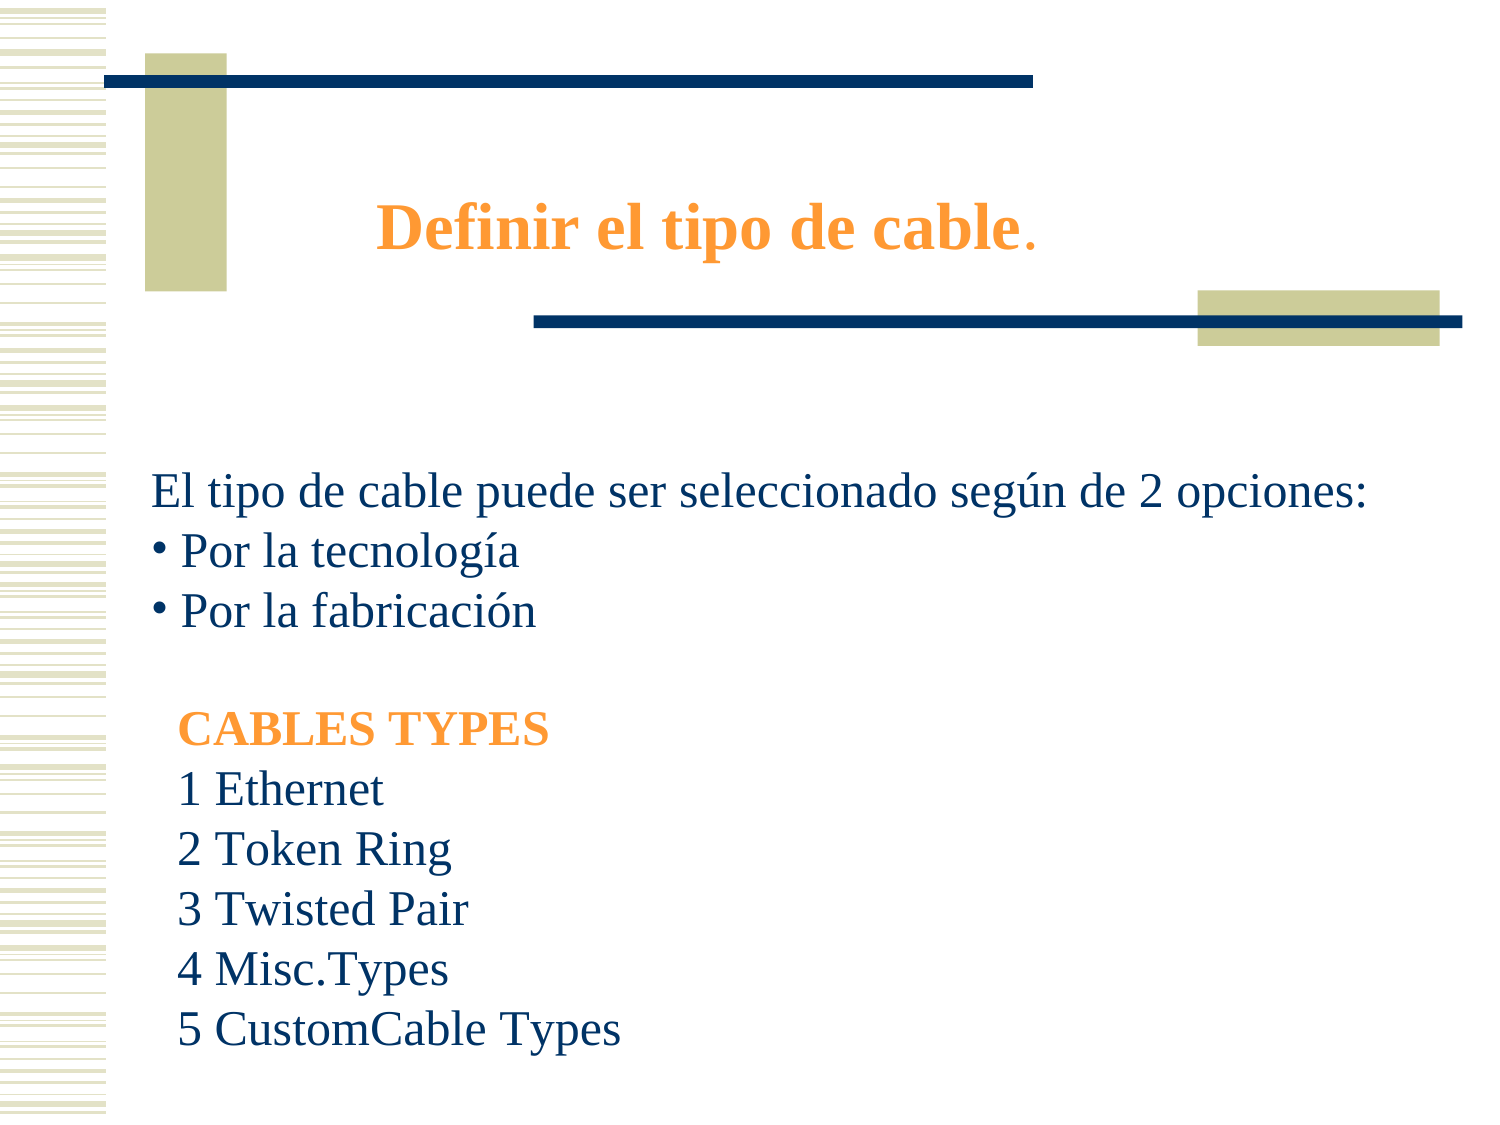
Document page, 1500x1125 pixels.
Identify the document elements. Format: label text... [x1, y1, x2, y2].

text_box Definir el tipo de cable. [361, 174, 1055, 271]
text_box CABLES TYPES 1 Ethernet 2 Token Ring 3 Twisted Pair 4 Misc.Types 5 CustomCable Types [162, 687, 637, 1063]
text_box El tipo de cable puede ser seleccionado según de 2 opciones: Por la tecnología Por la fabricación [136, 449, 1384, 646]
